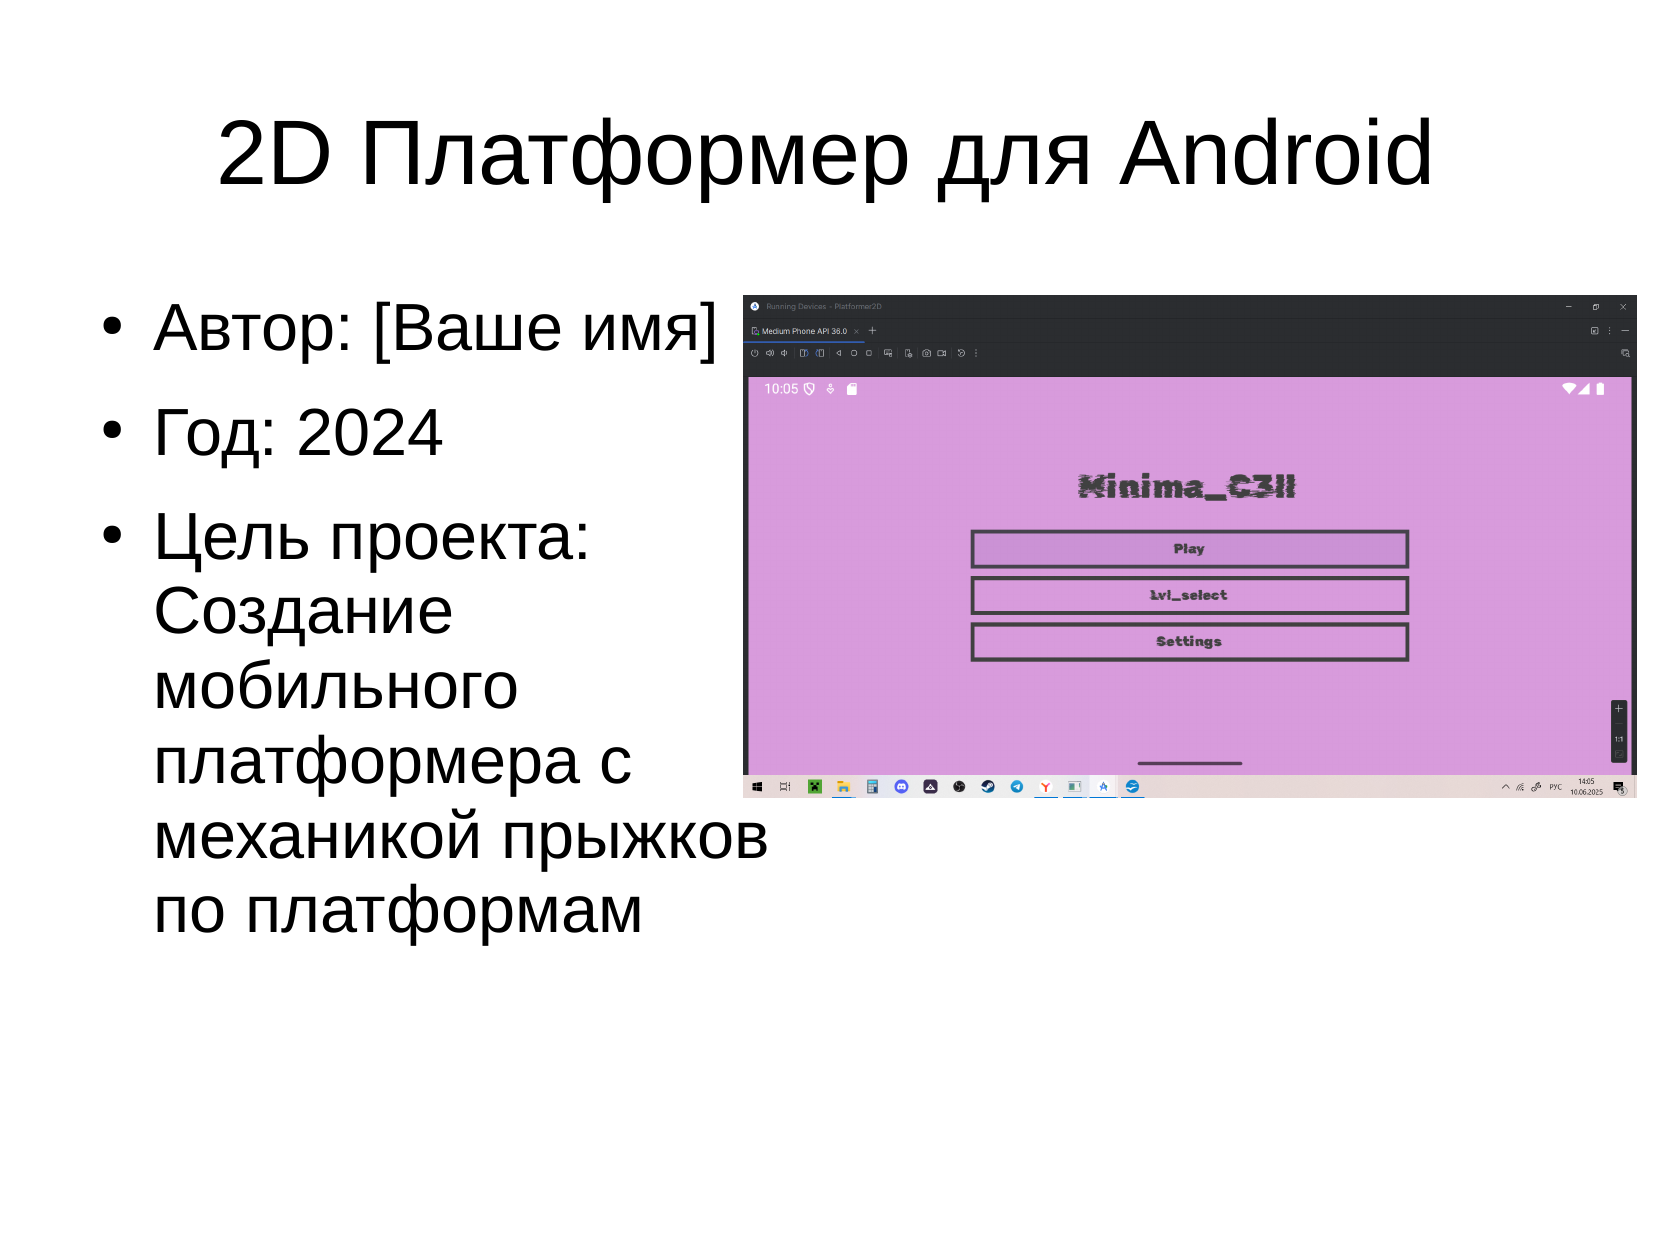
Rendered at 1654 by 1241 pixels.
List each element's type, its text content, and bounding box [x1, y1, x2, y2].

list Автор: [Ваше имя] Год: 2024 Цель проекта: Создание мобильного платформера с механикой прыжков по платформам [82, 290, 809, 1109]
picture [743, 295, 1637, 798]
title 2D Платформер для Android [82, 49, 1571, 257]
